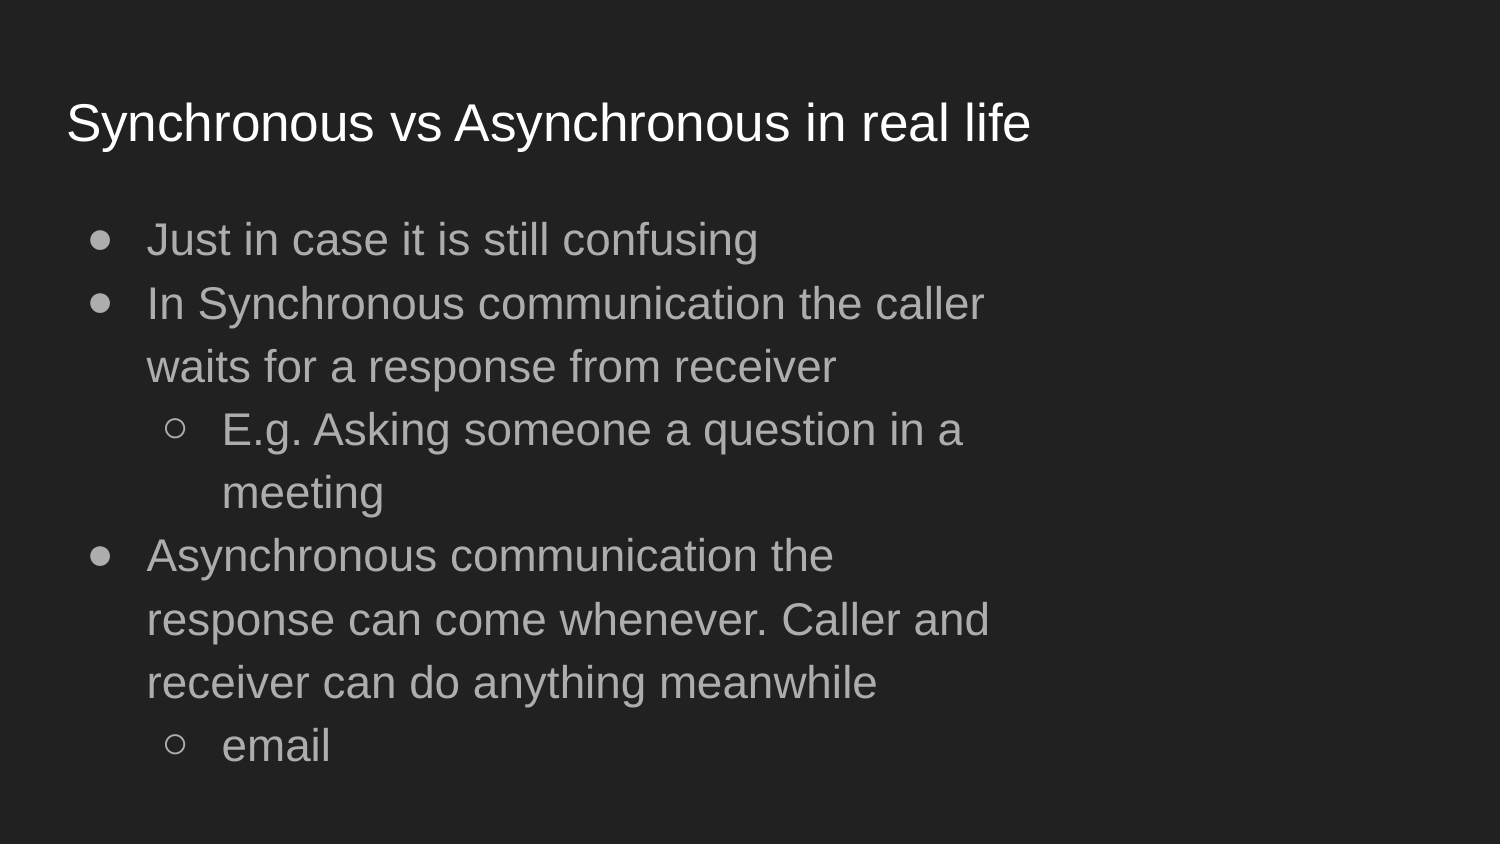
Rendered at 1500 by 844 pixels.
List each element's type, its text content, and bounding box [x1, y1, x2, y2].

list Just in case it is still confusing In Synchronous communication the caller waits for a response from receiver E.g. Asking someone a question in a meeting Asynchronous communication the response can come whenever. Caller and receiver can do anything meanwhile email [56, 186, 1020, 732]
title Synchronous vs Asynchronous in real life [51, 72, 1449, 167]
